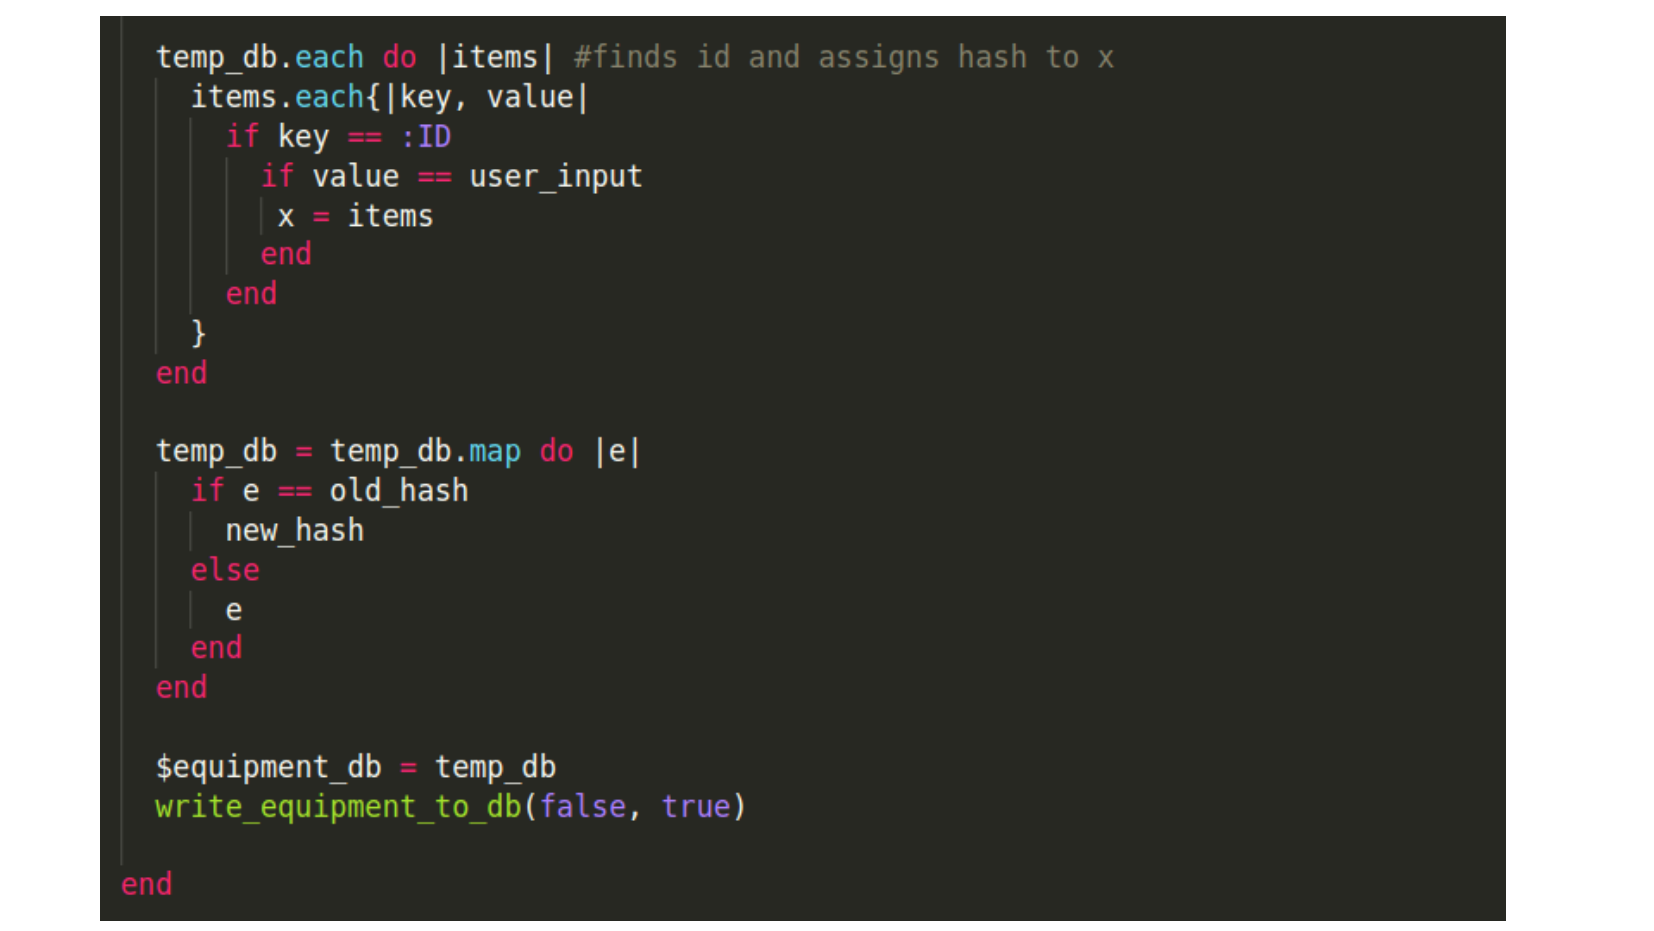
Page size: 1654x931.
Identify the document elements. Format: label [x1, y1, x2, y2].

picture [100, 16, 1506, 921]
